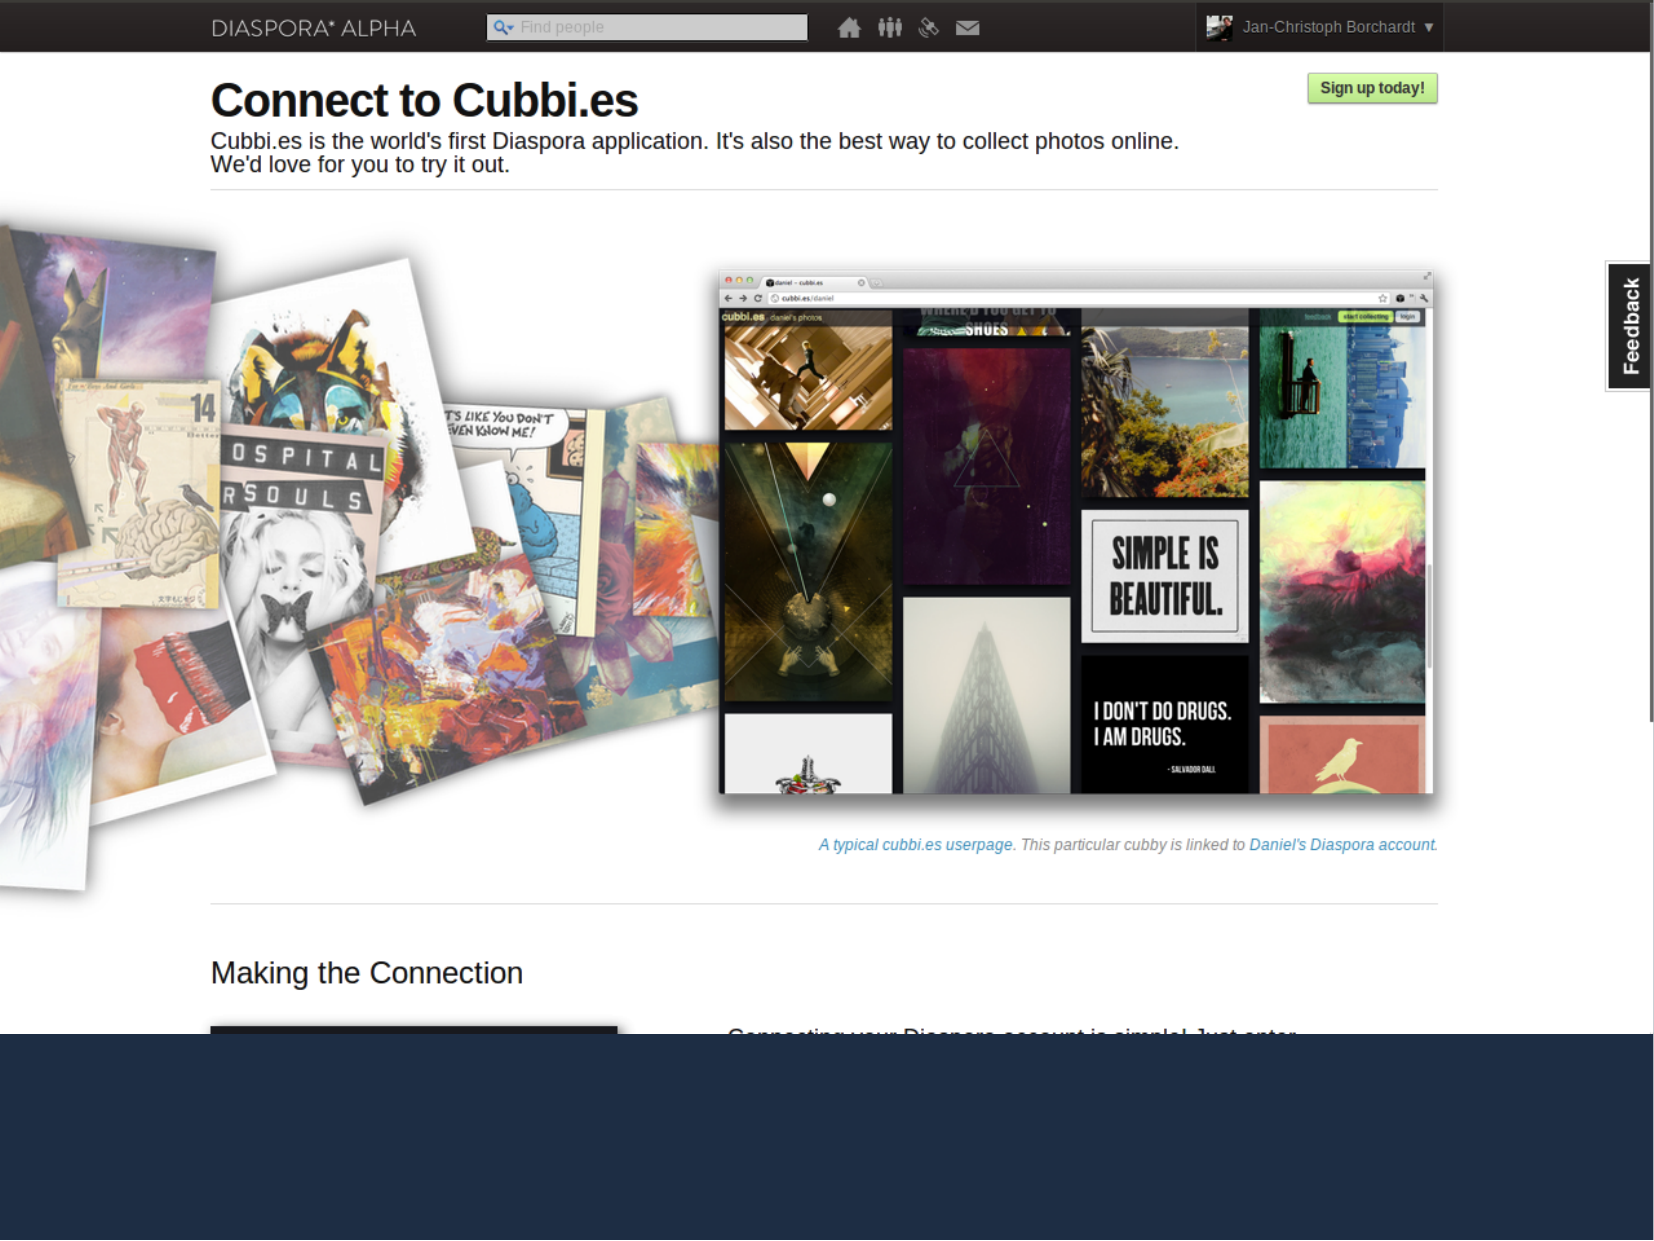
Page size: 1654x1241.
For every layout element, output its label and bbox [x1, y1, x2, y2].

picture [0, 0, 1654, 1034]
